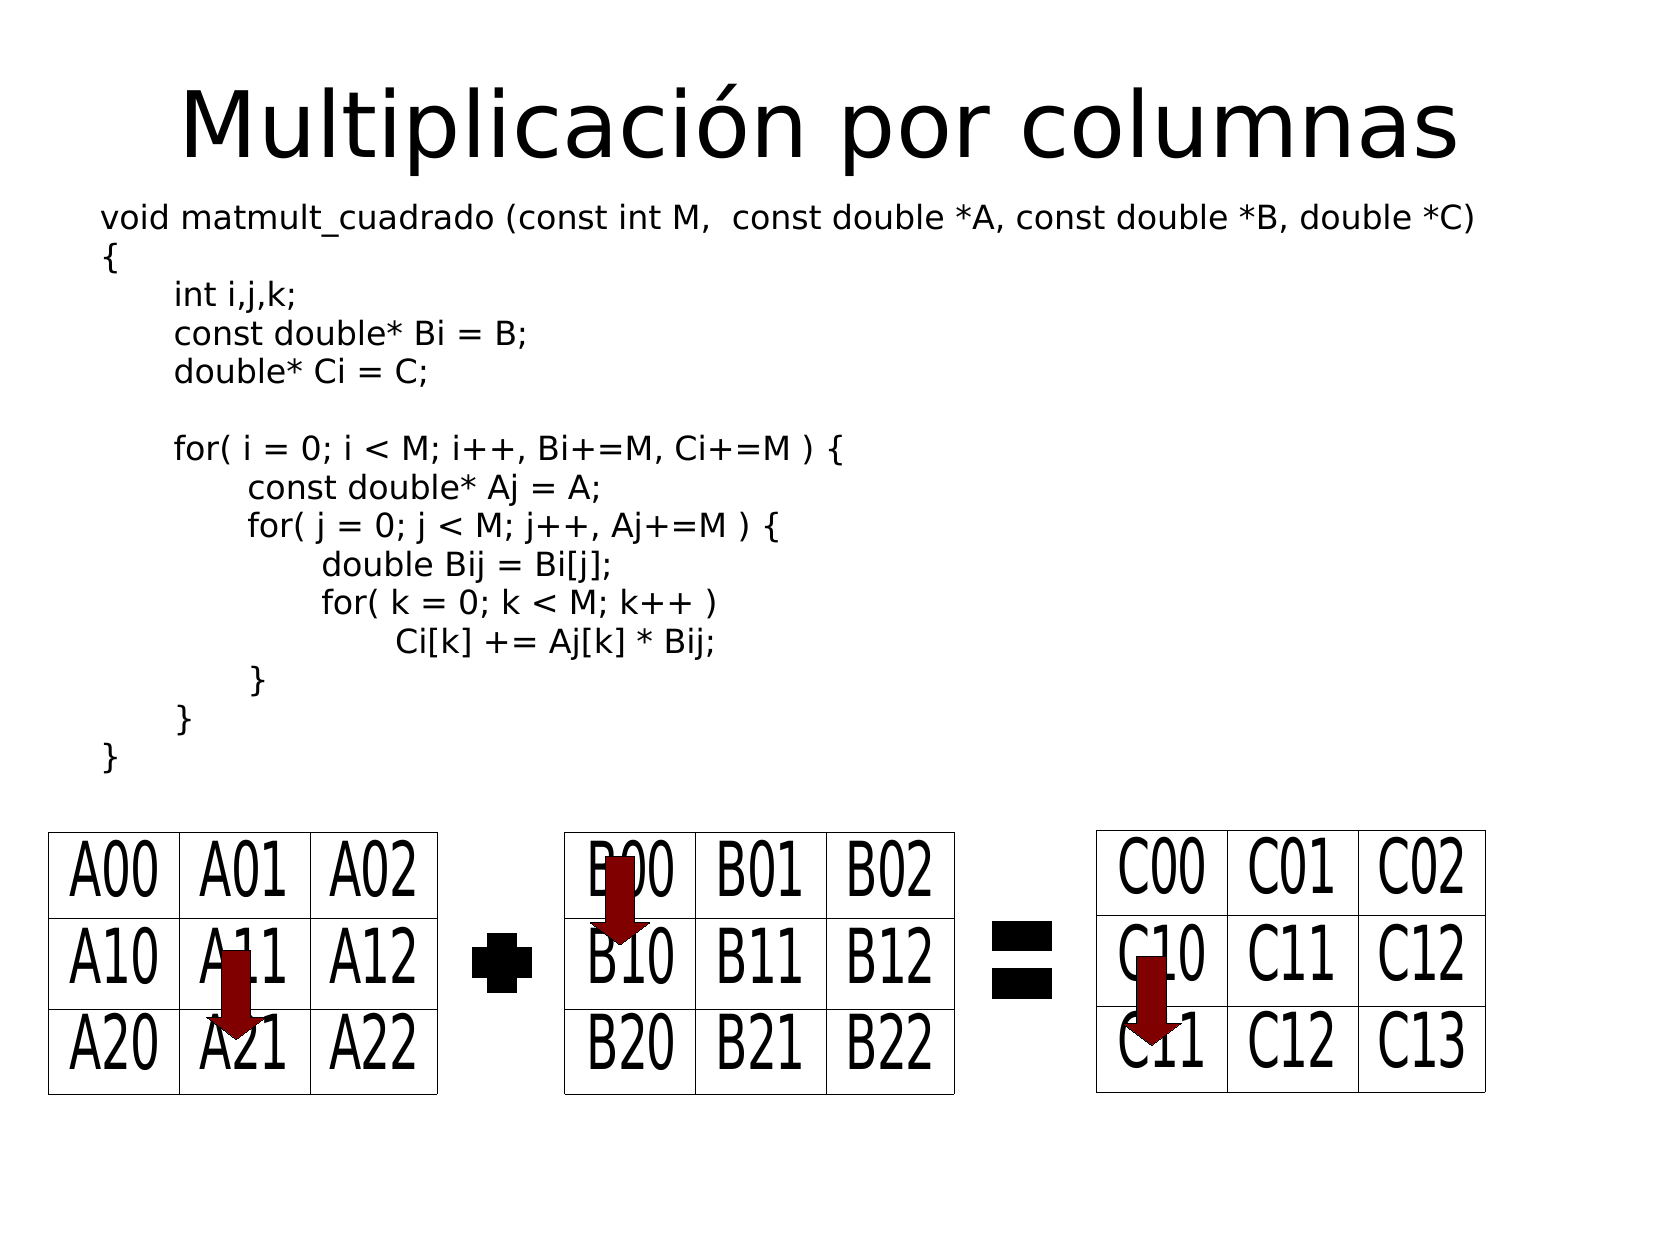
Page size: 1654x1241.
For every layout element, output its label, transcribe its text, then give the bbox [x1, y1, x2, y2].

title Multiplicación por columnas [76, 29, 1565, 222]
text_box [1122, 956, 1182, 1046]
chart [561, 1034, 960, 1101]
text_box void matmult_cuadrado (const int M, const double *A, const double *B, double *C) { int i,j,k; const double* Bi = B; double* Ci = C; for( i = 0; i < M; i++, Bi+=M, Ci+=M ) { const double* Aj = A; for( j = 0; j < M; j++, Aj+=M ) { double Bij = Bi[j]; for( k = 0; k < M; k++ ) Ci[k] += Aj[k] * Bij; } } } [84, 191, 1595, 1034]
chart [1092, 1034, 1491, 1099]
text_box [590, 856, 650, 945]
chart [44, 826, 443, 1101]
text_box [206, 950, 266, 1040]
